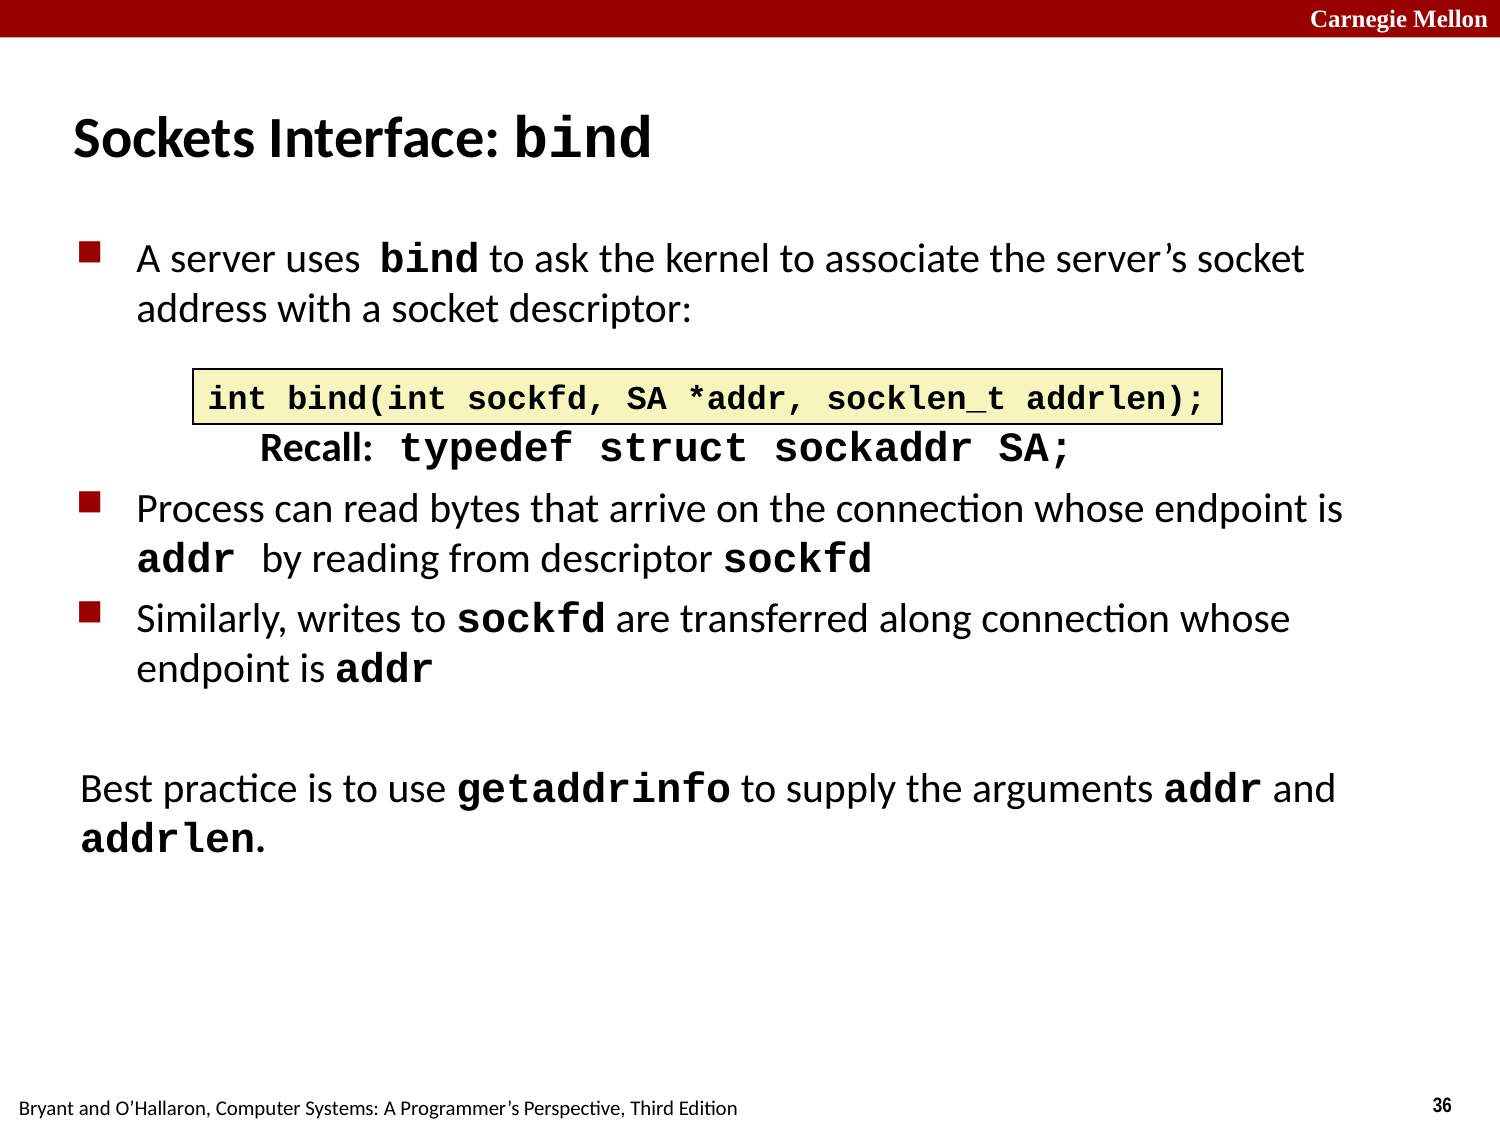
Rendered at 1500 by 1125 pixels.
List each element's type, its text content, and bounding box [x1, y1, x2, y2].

title Sockets Interface: bind [58, 71, 1304, 197]
text_box int bind(int sockfd, SA *addr, socklen_t addrlen); [192, 368, 1223, 424]
list A server uses bind to ask the kernel to associate the server’s socket address with a socket descriptor: Recall: typedef struct sockaddr SA; Process can read bytes that arrive on the connection whose endpoint is addr by reading from descriptor sockfd Similarly, writes to sockfd are transferred along connection whose endpoint is addr Best practice is to use getaddrinfo to supply the arguments addr and addrlen. [65, 223, 1413, 350]
